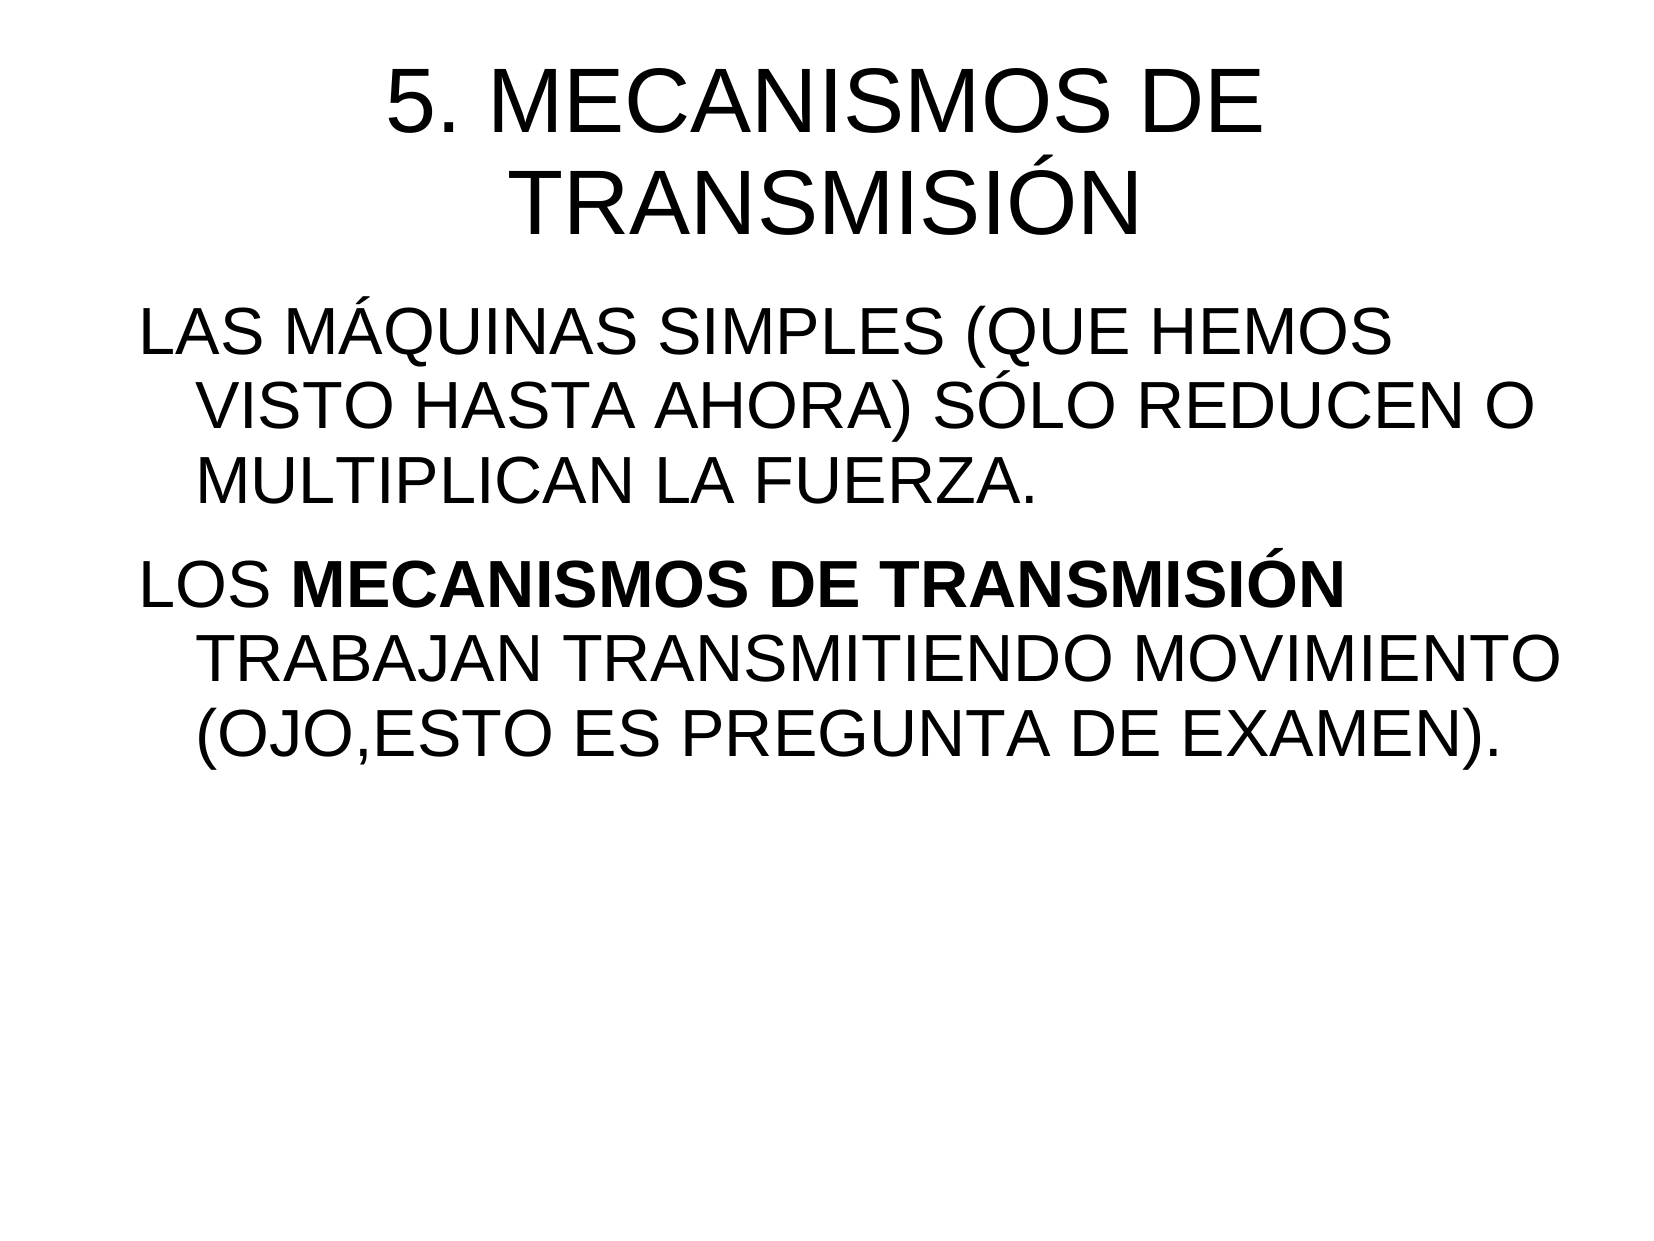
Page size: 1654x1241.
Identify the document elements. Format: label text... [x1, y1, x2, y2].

list LAS MÁQUINAS SIMPLES (QUE HEMOS VISTO HASTA AHORA) SÓLO REDUCEN O MULTIPLICAN LA FUERZA. LOS MECANISMOS DE TRANSMISIÓN TRABAJAN TRANSMITIENDO MOVIMIENTO (OJO,ESTO ES PREGUNTA DE EXAMEN). [82, 290, 1571, 1109]
title 5. MECANISMOS DE TRANSMISIÓN [82, 50, 1571, 256]
